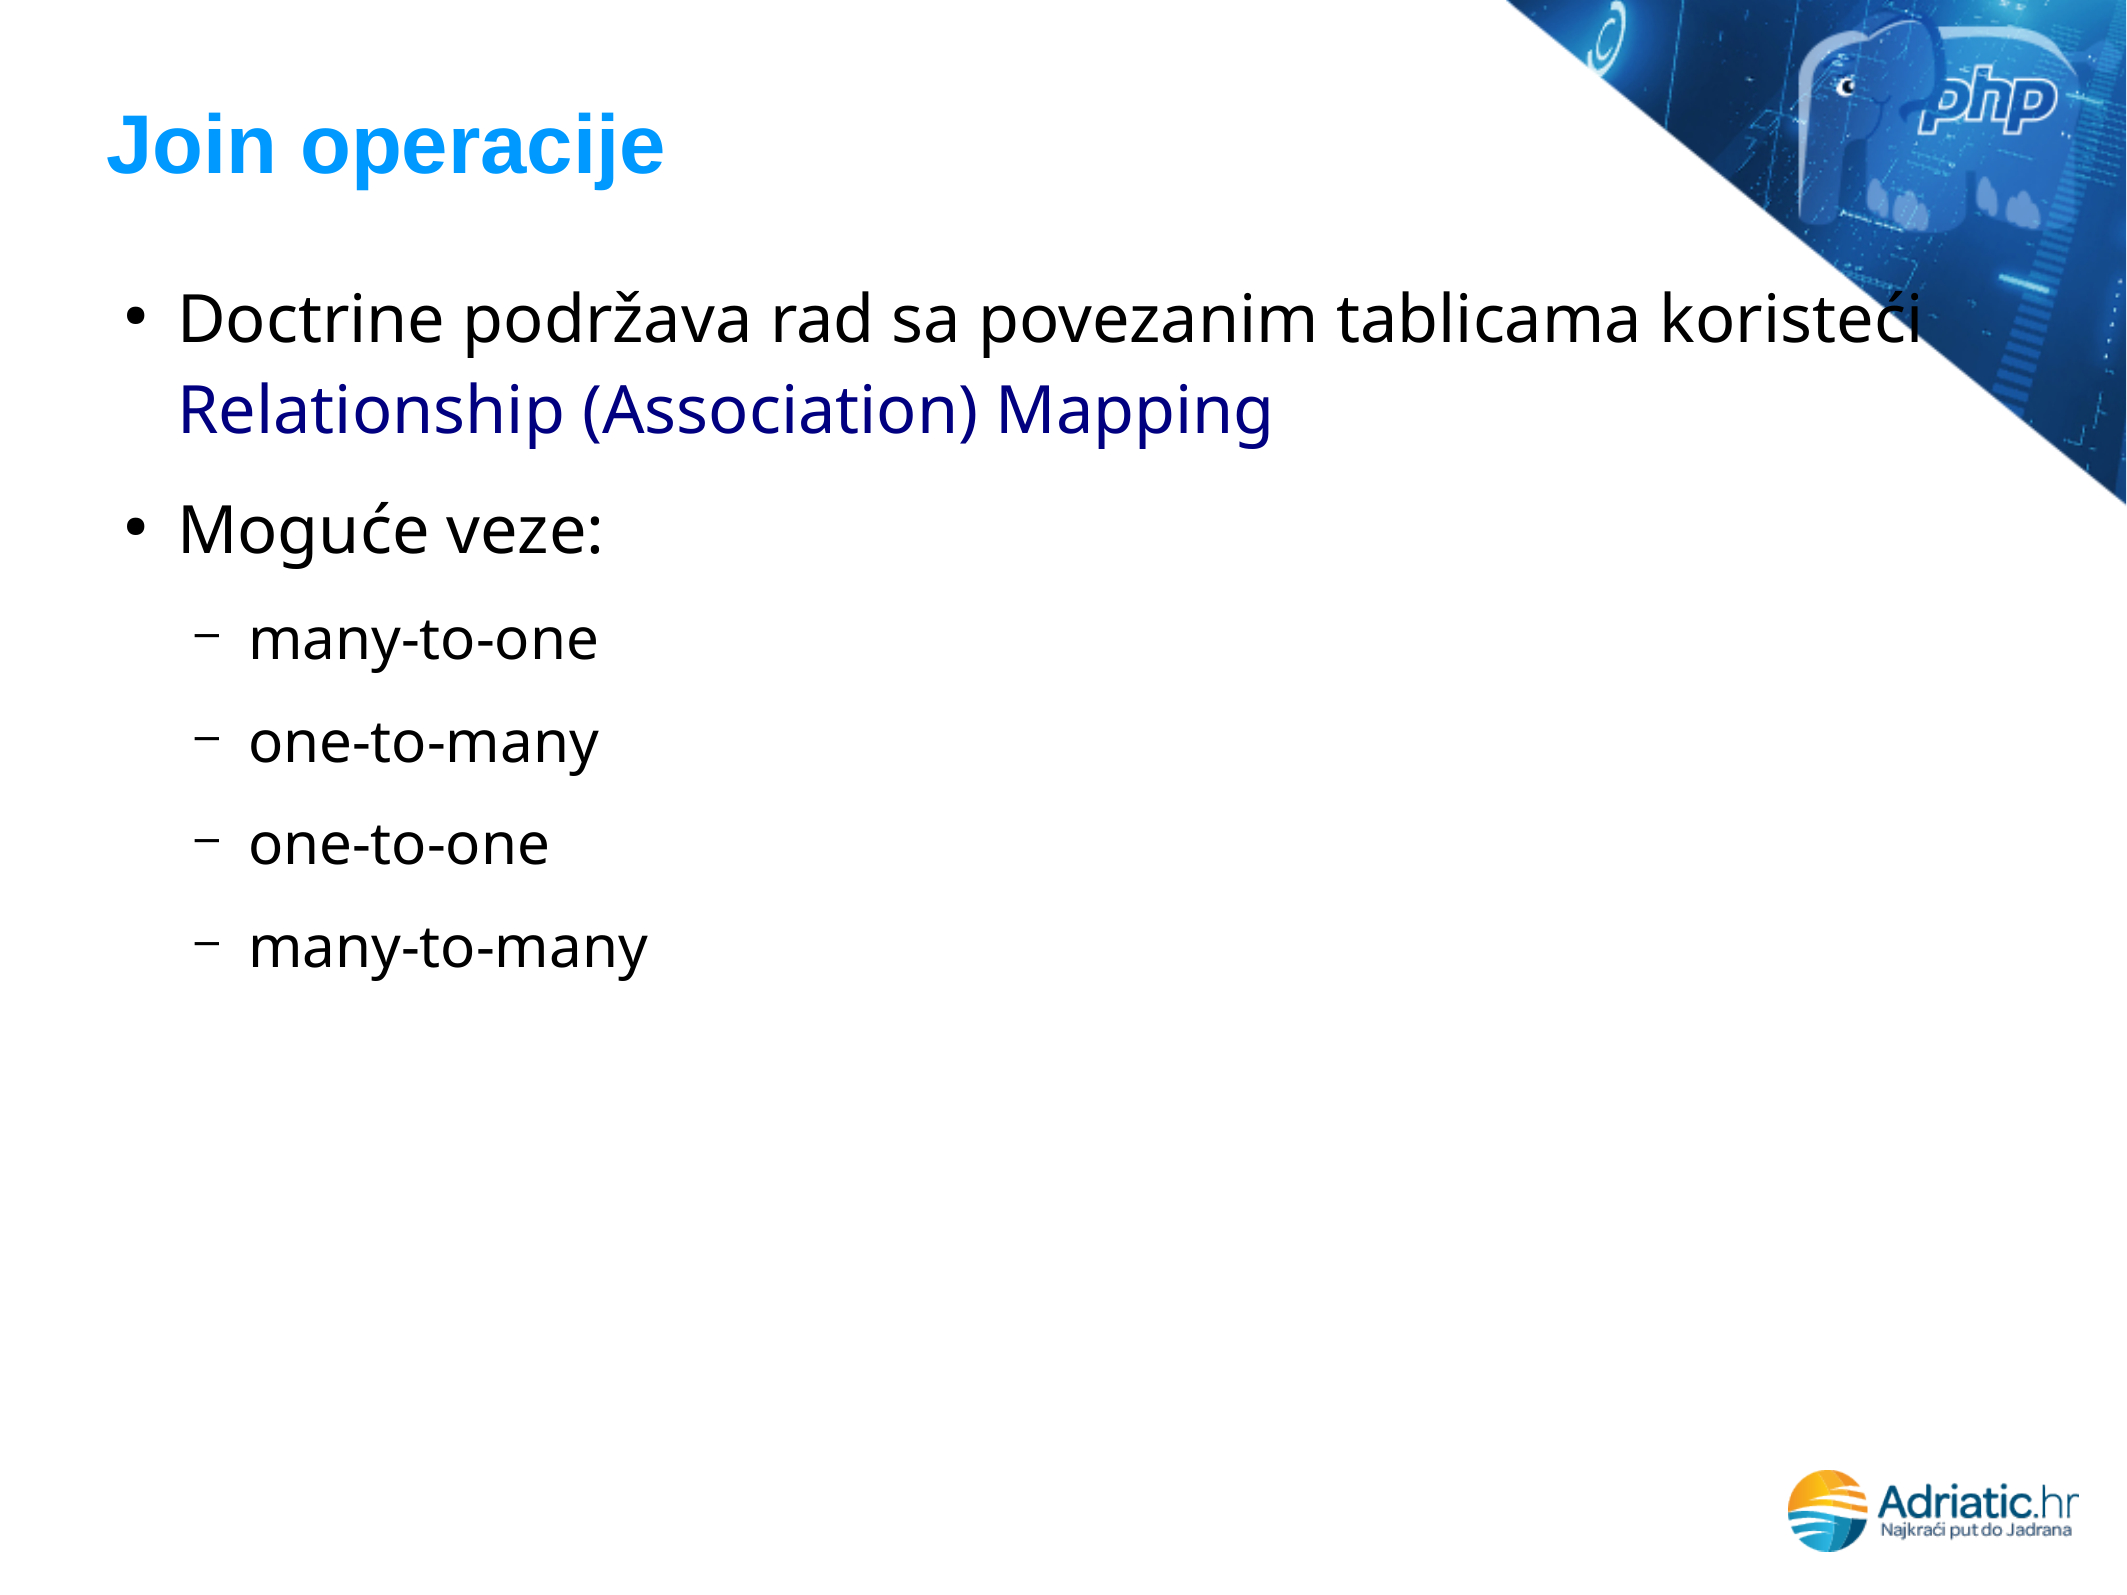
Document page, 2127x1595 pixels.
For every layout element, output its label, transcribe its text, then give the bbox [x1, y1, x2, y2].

picture [1505, 0, 2127, 625]
picture [1788, 1470, 2079, 1552]
list Doctrine podržava rad sa povezanim tablicama koristeći Relationship (Association) Mapping Moguće veze: many-to-one one-to-many one-to-one many-to-many [106, 271, 2020, 1453]
title Join operacije [106, 70, 1630, 219]
